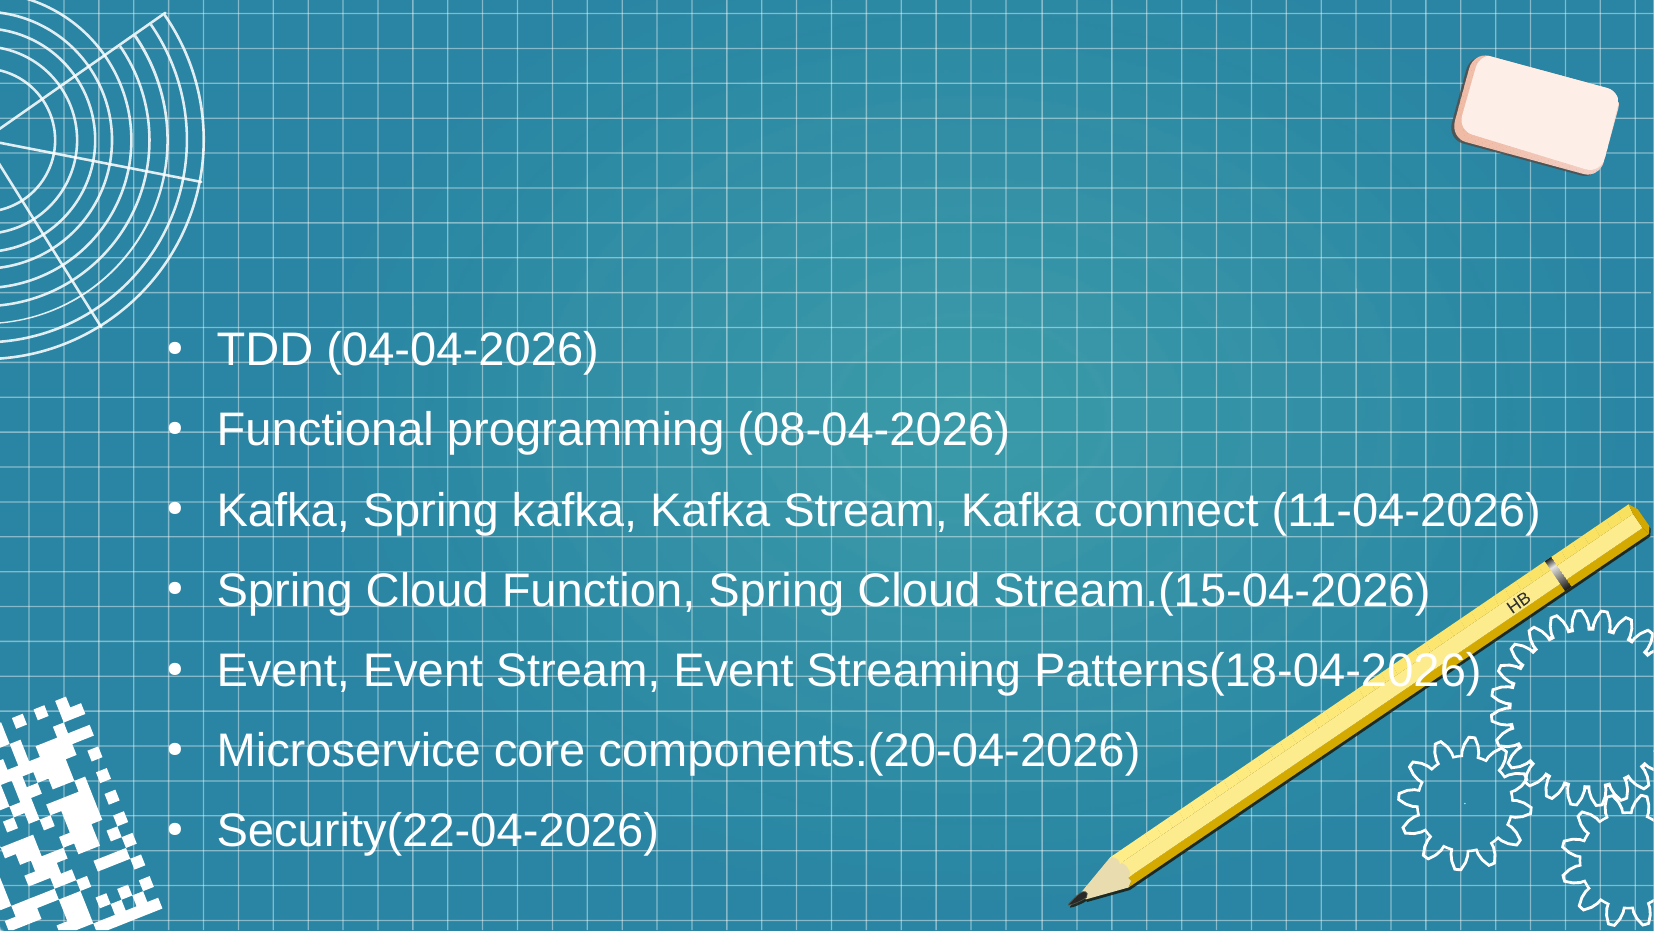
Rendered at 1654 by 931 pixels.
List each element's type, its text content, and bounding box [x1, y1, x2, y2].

list TDD (04-04-2026) Functional programming (08-04-2026) Kafka, Spring kafka, Kafka Stream, Kafka connect (11-04-2026) Spring Cloud Function, Spring Cloud Stream.(15-04-2026) Event, Event Stream, Event Streaming Patterns(18-04-2026) Microservice core components.(20-04-2026) Security(22-04-2026) [150, 323, 1571, 863]
